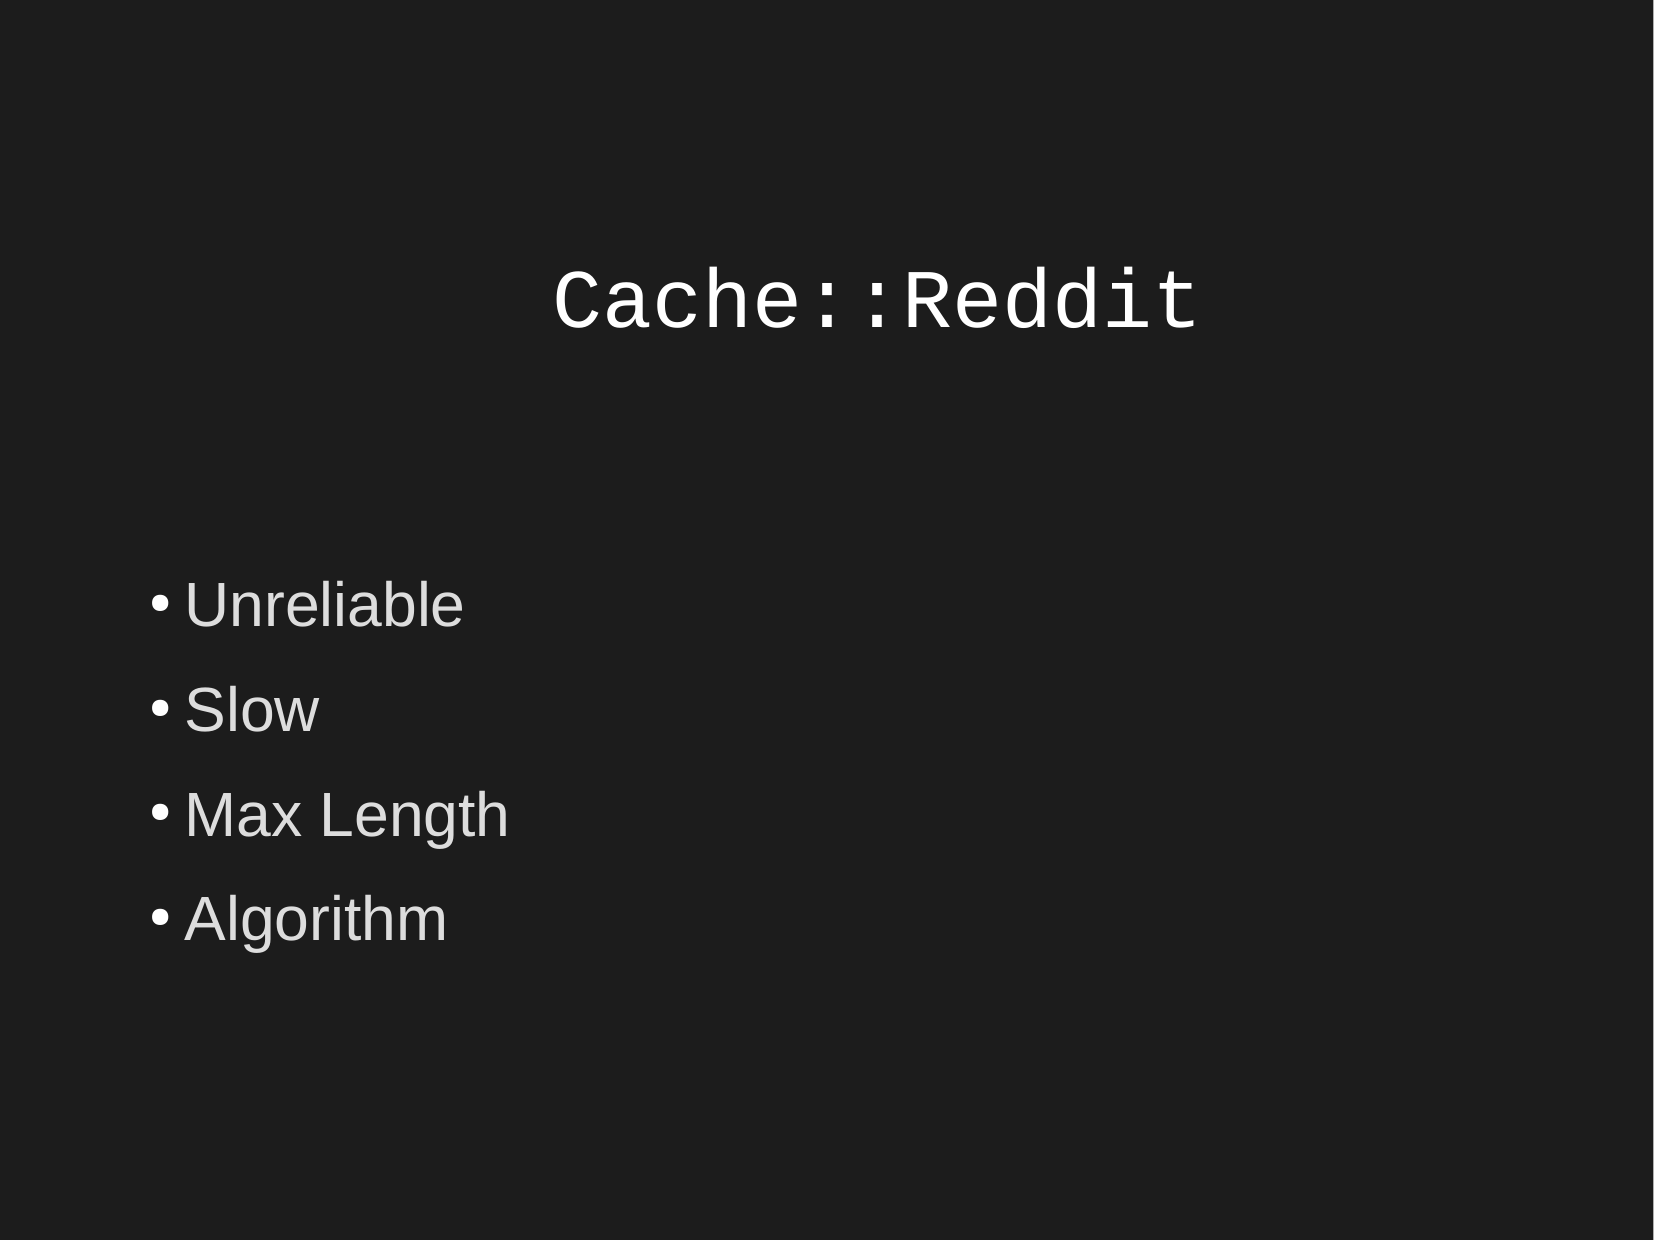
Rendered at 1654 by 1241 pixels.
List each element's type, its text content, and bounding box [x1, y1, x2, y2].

text_box Cache::Reddit Unreliable Slow Max Length Algorithm [134, 250, 1621, 985]
